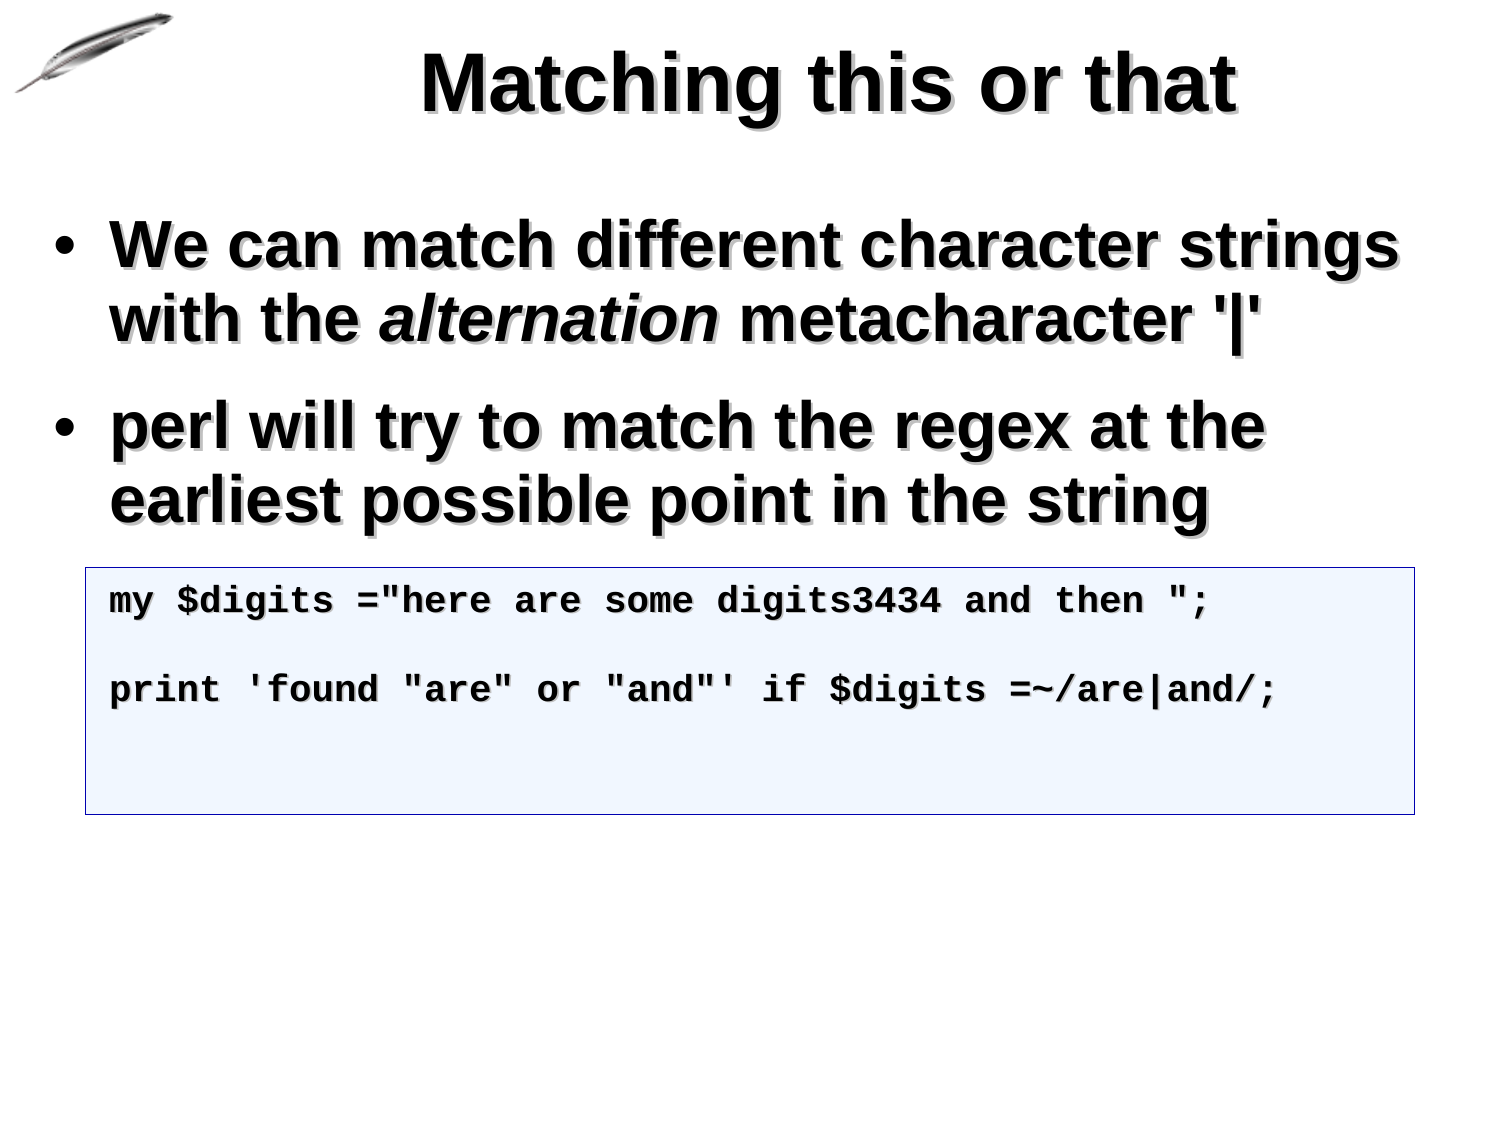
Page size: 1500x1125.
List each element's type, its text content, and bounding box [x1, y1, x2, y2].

title Matching this or that [419, 0, 1459, 176]
picture [11, 11, 179, 95]
list We can match different character strings with the alternation metacharacter '|' perl will try to match the regex at the earliest possible point in the string [53, 207, 1447, 1084]
text_box my $digits ="here are some digits3434 and then "; print 'found "are" or "and"' if $digits =~/are|and/; [85, 566, 1415, 814]
